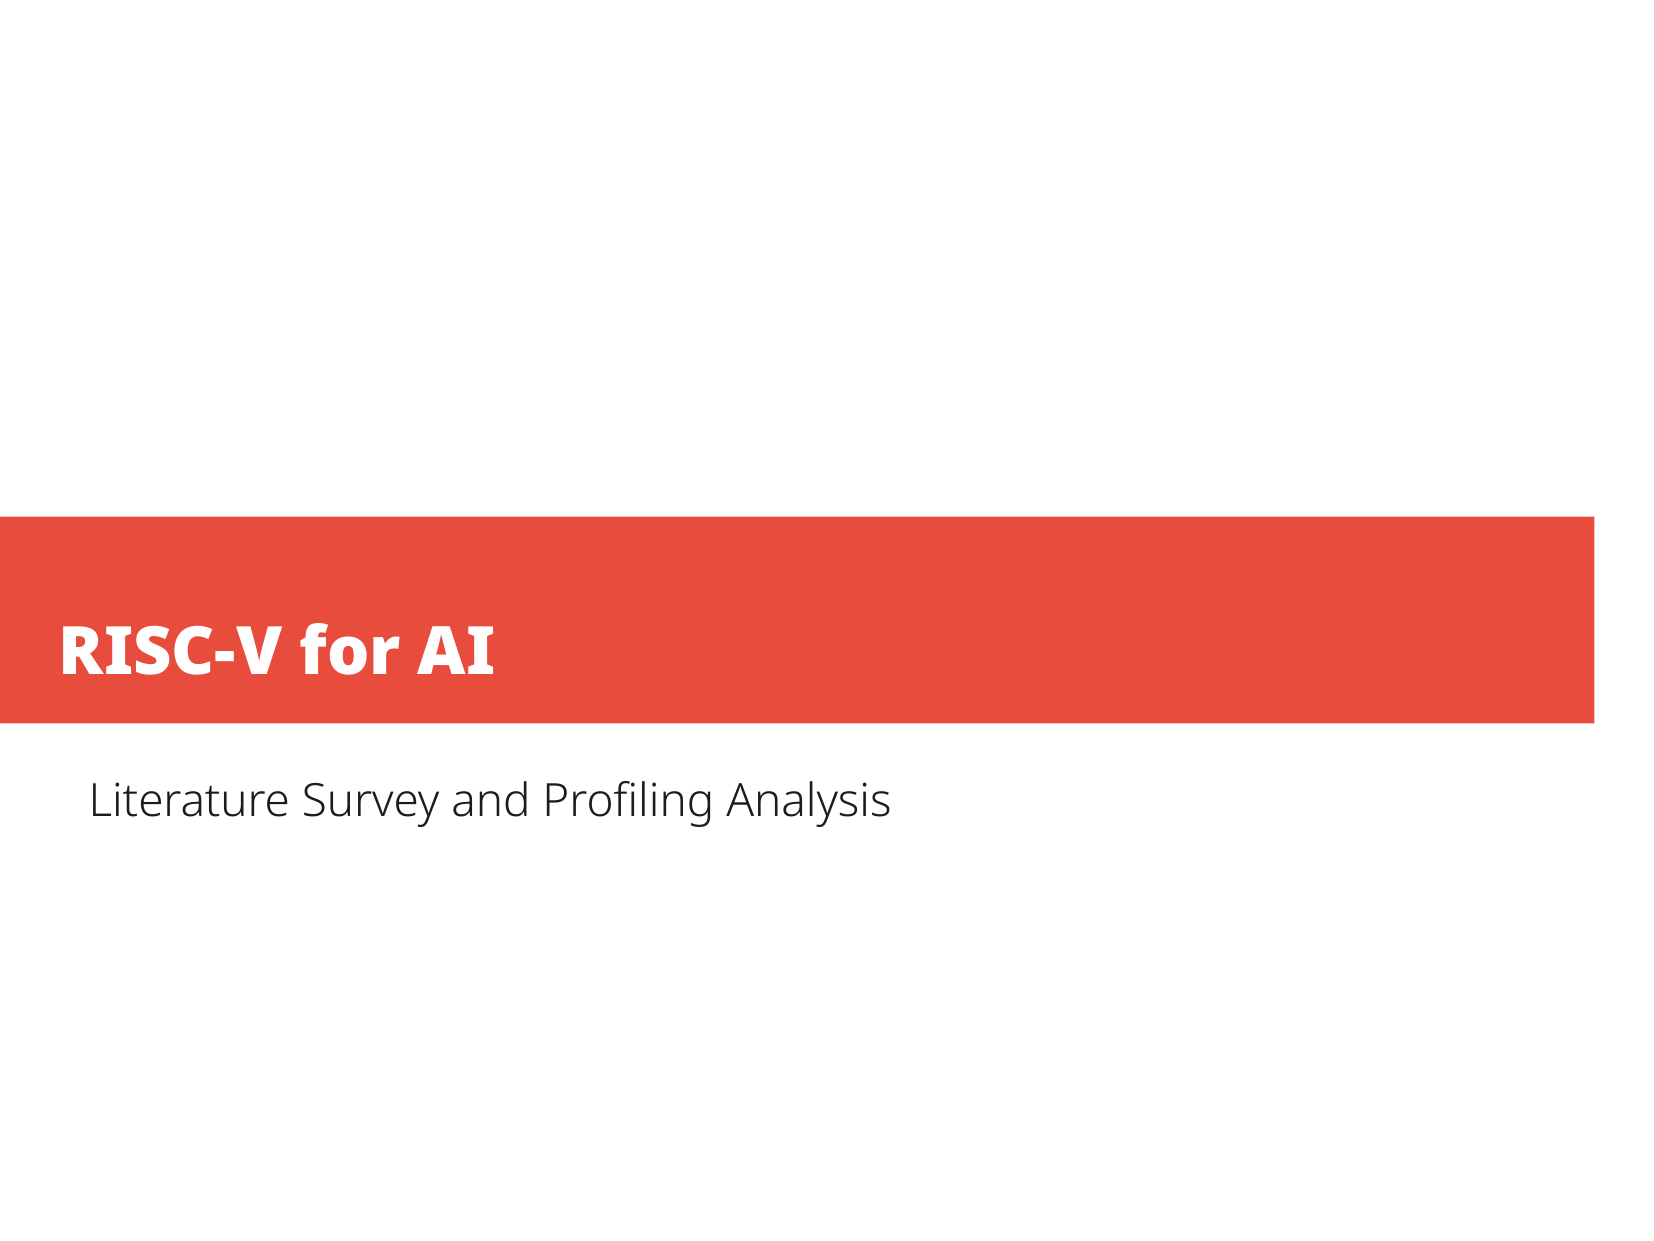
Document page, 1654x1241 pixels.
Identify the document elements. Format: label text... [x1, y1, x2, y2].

title RISC-V for AI [59, 546, 1595, 694]
subtitle Literature Survey and Profiling Analysis [88, 767, 1595, 1182]
